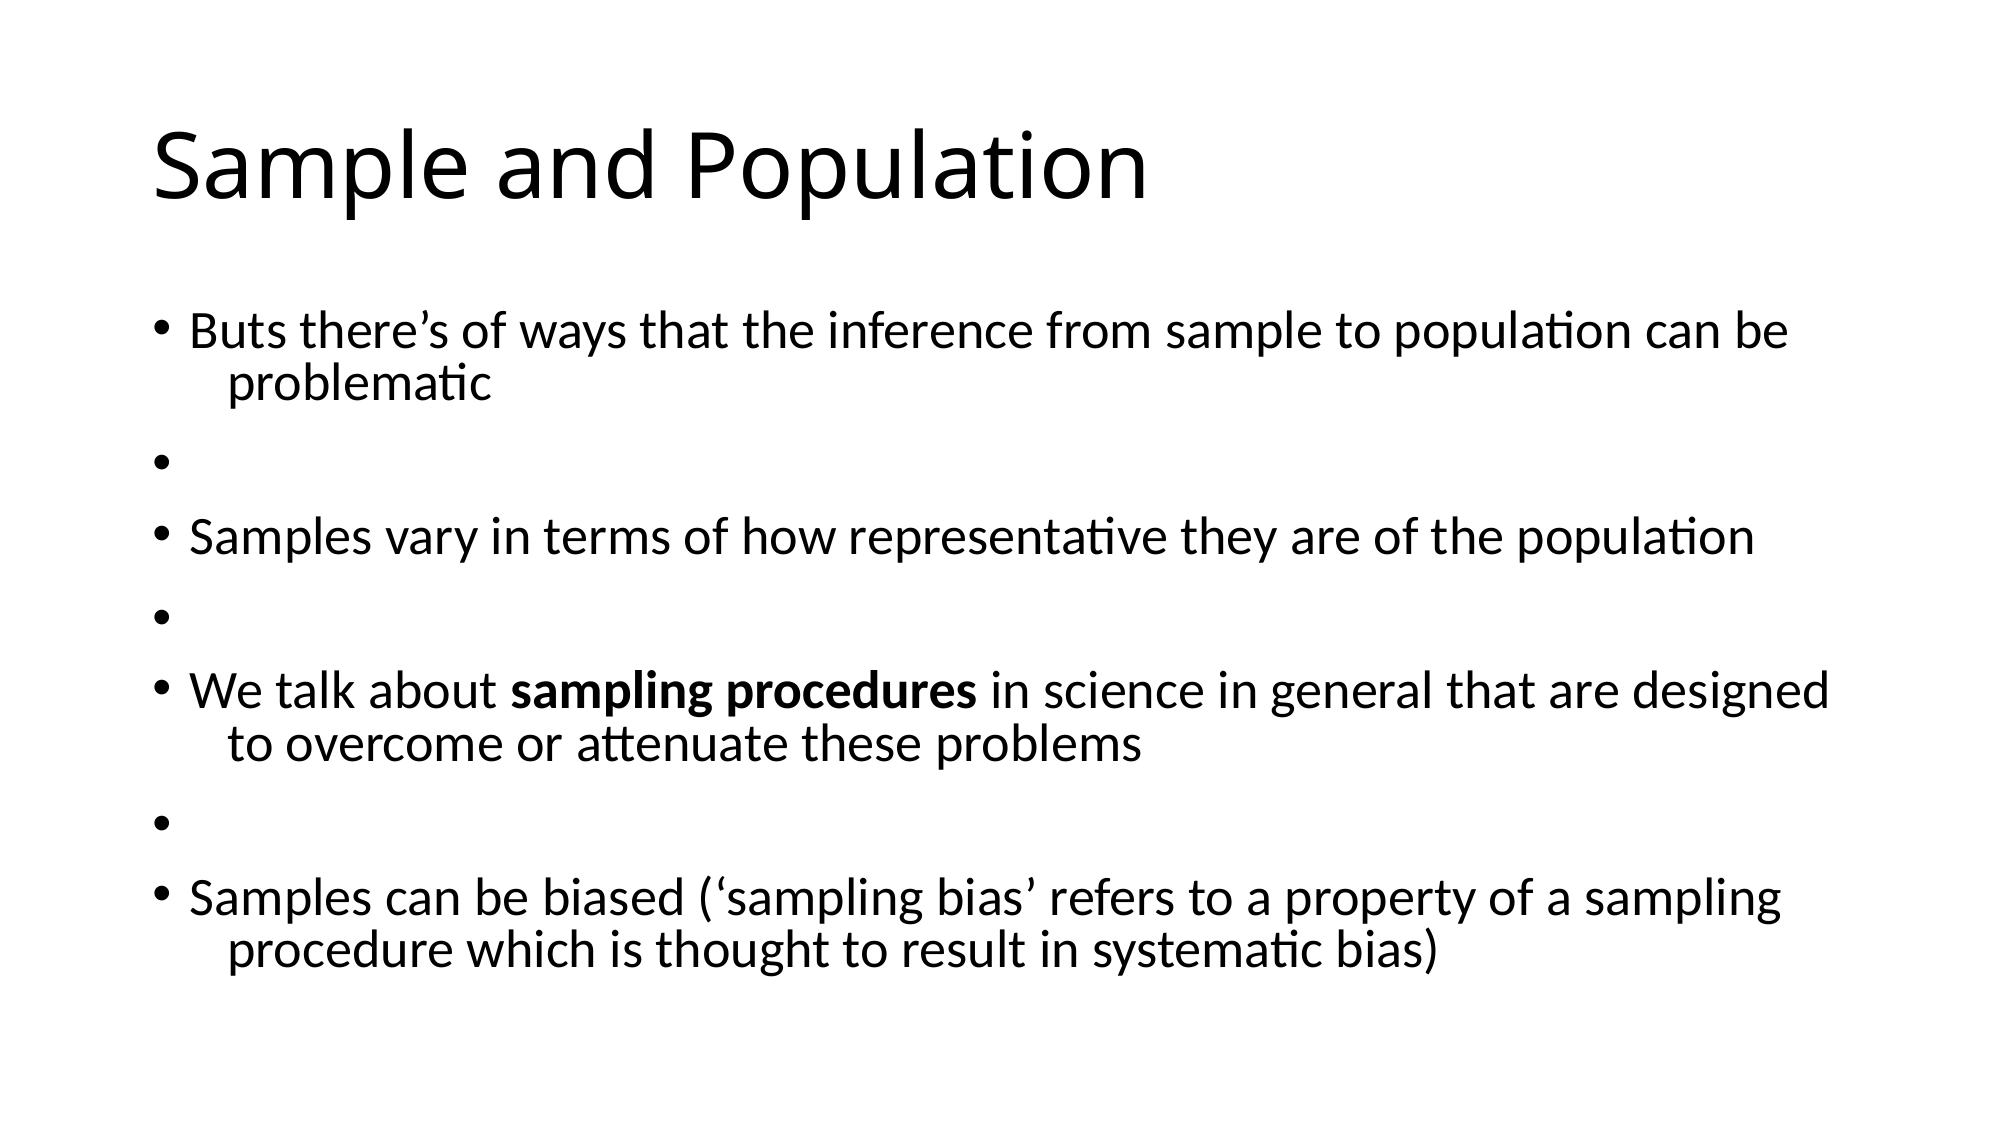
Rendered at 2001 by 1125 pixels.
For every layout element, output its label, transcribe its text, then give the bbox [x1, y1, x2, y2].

title Sample and Population [137, 59, 1863, 278]
list Buts there’s of ways that the inference from sample to population can be problematic Samples vary in terms of how representative they are of the population We talk about sampling procedures in science in general that are designed to overcome or attenuate these problems Samples can be biased (‘sampling bias’ refers to a property of a sampling procedure which is thought to result in systematic bias) [137, 299, 1863, 1014]
